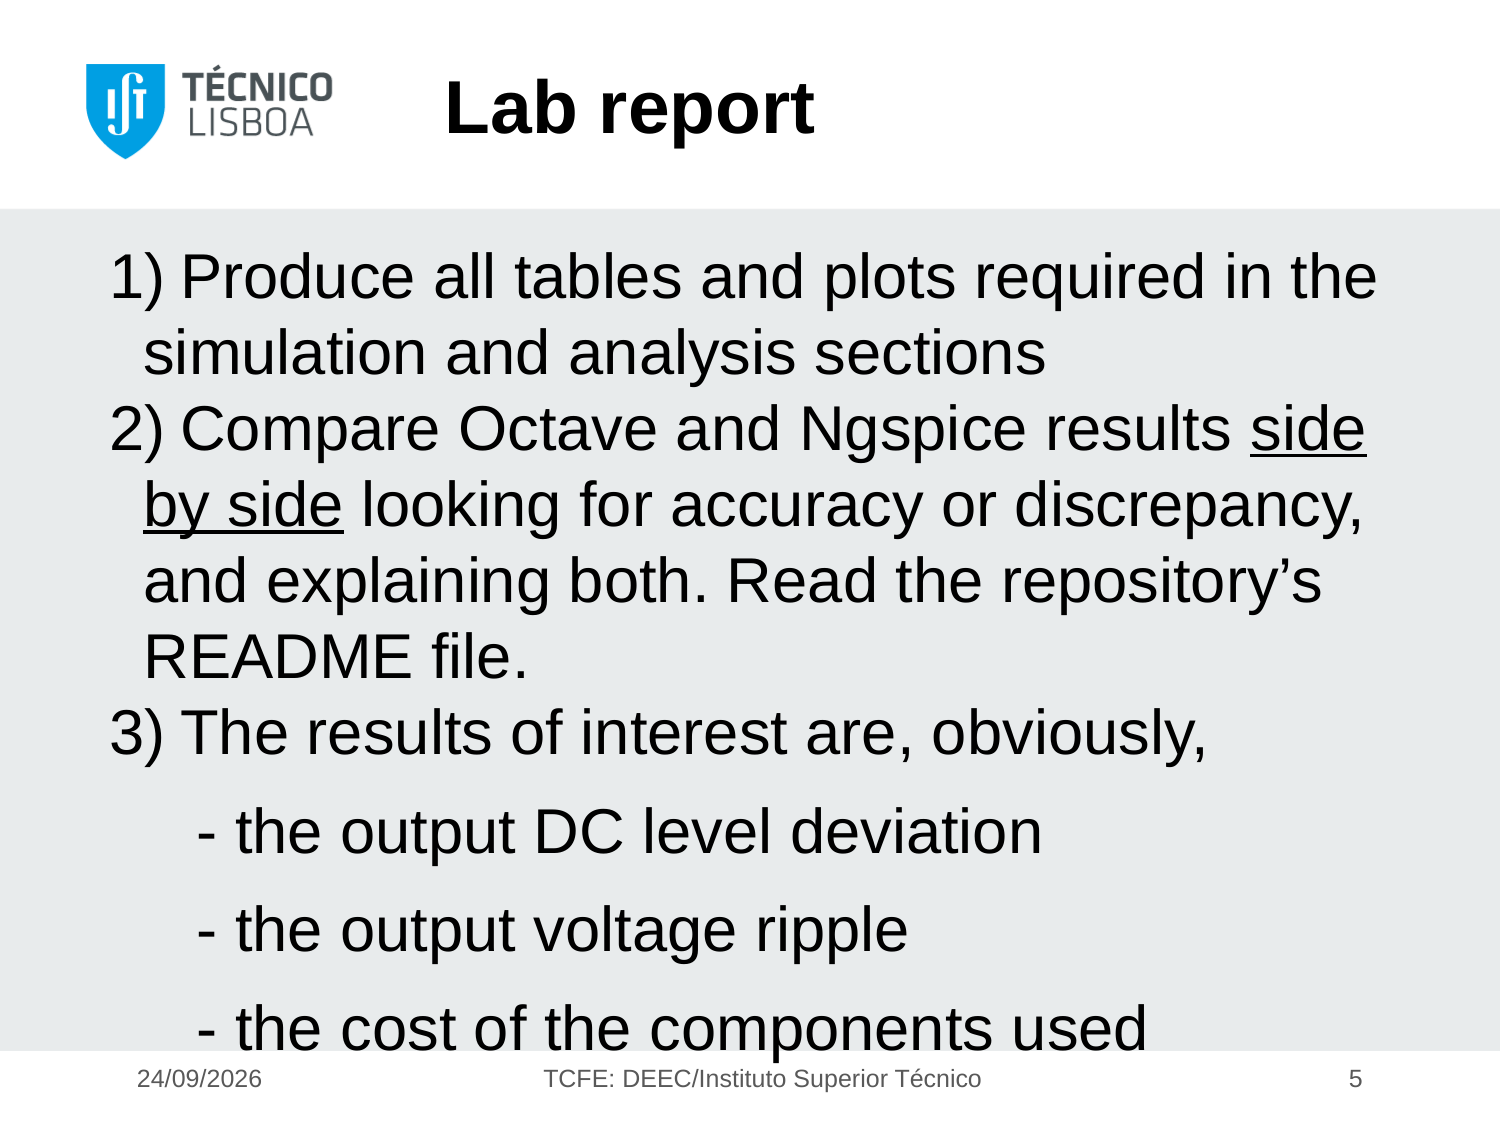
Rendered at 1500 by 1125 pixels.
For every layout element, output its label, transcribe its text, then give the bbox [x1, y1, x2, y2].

picture [0, 0, 1500, 1125]
title Lab report [430, 32, 1461, 176]
list Produce all tables and plots required in the simulation and analysis sections Compare Octave and Ngspice results side by side looking for accuracy or discrepancy, and explaining both. Read the repository’s README file. The results of interest are, obviously, - the output DC level deviation - the output voltage ripple - the cost of the components used [94, 227, 1455, 1072]
